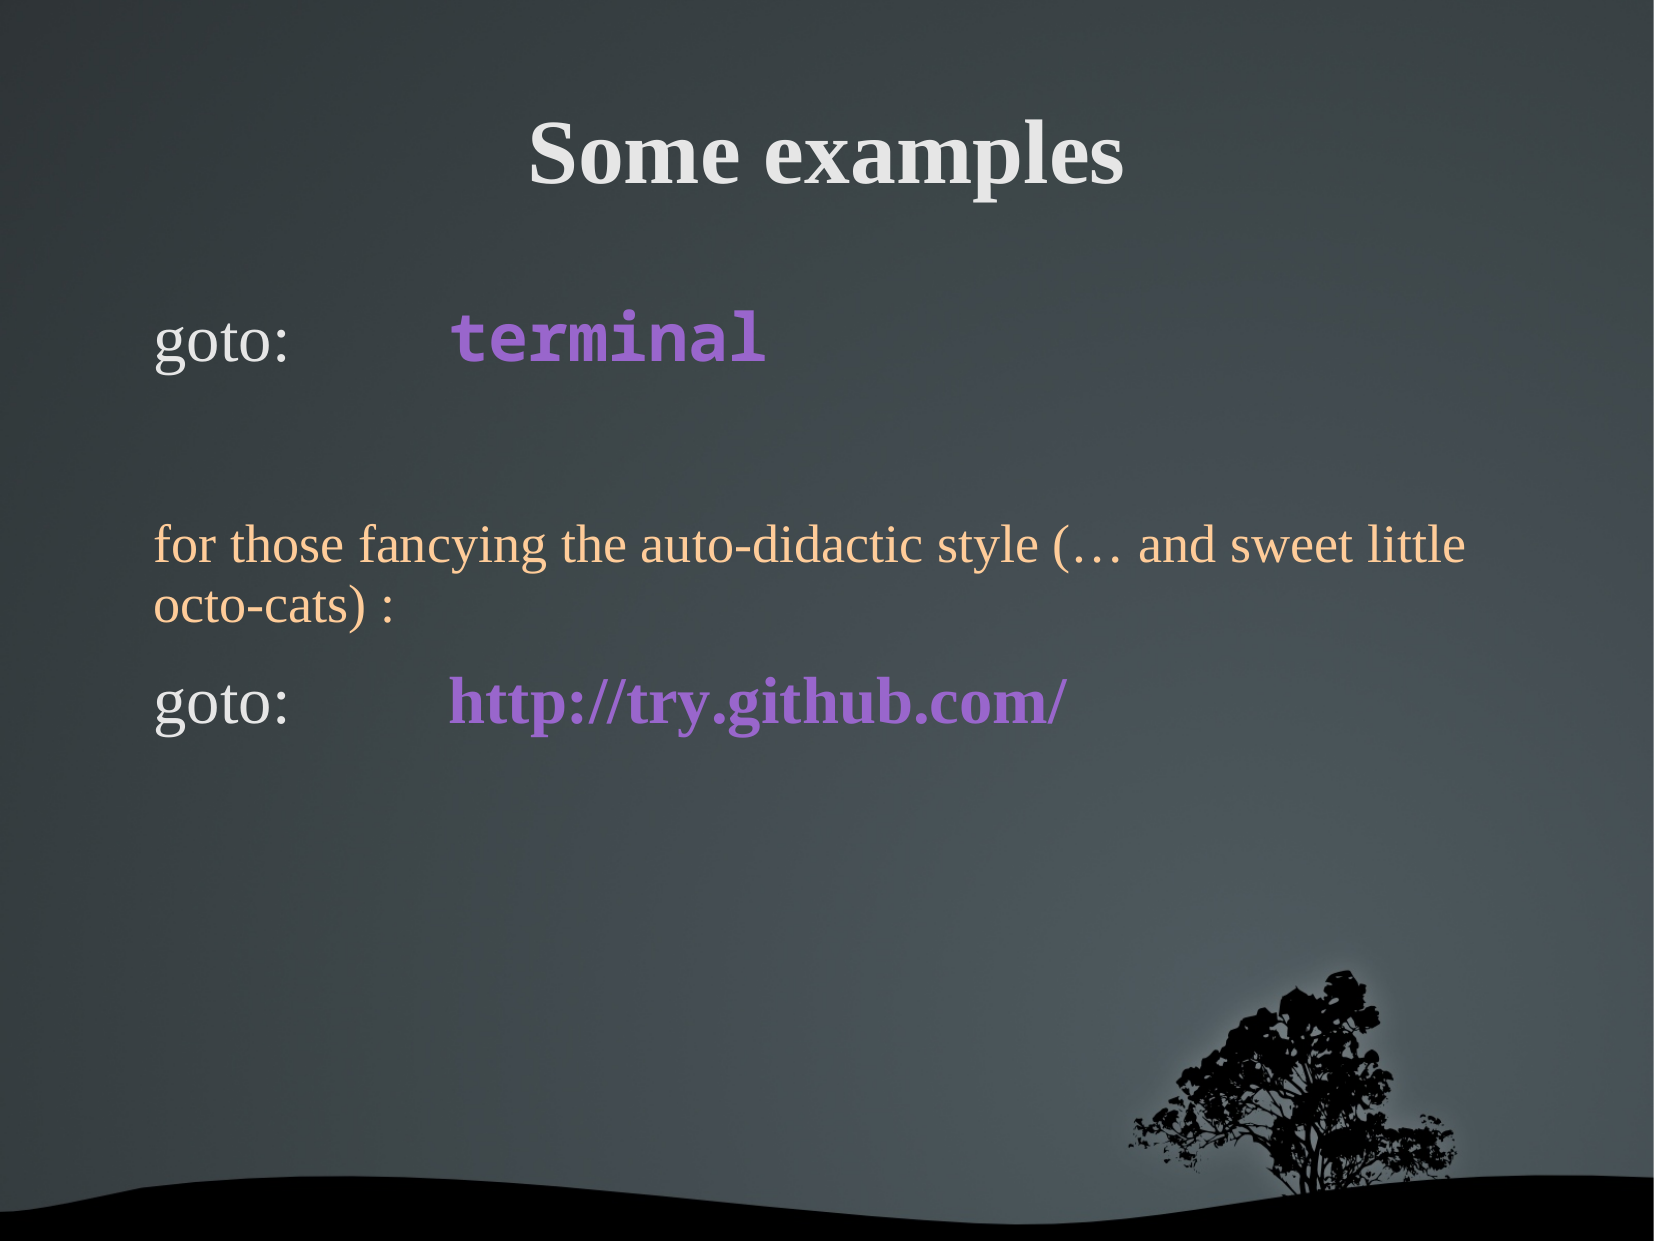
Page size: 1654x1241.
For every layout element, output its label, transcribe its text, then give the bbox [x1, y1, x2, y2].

title Some examples [82, 49, 1571, 257]
picture [0, 0, 1654, 1241]
list goto: terminal for those fancying the auto-didactic style (… and sweet little octo-cats) : goto: http://try.github.com/ [82, 290, 1571, 1109]
